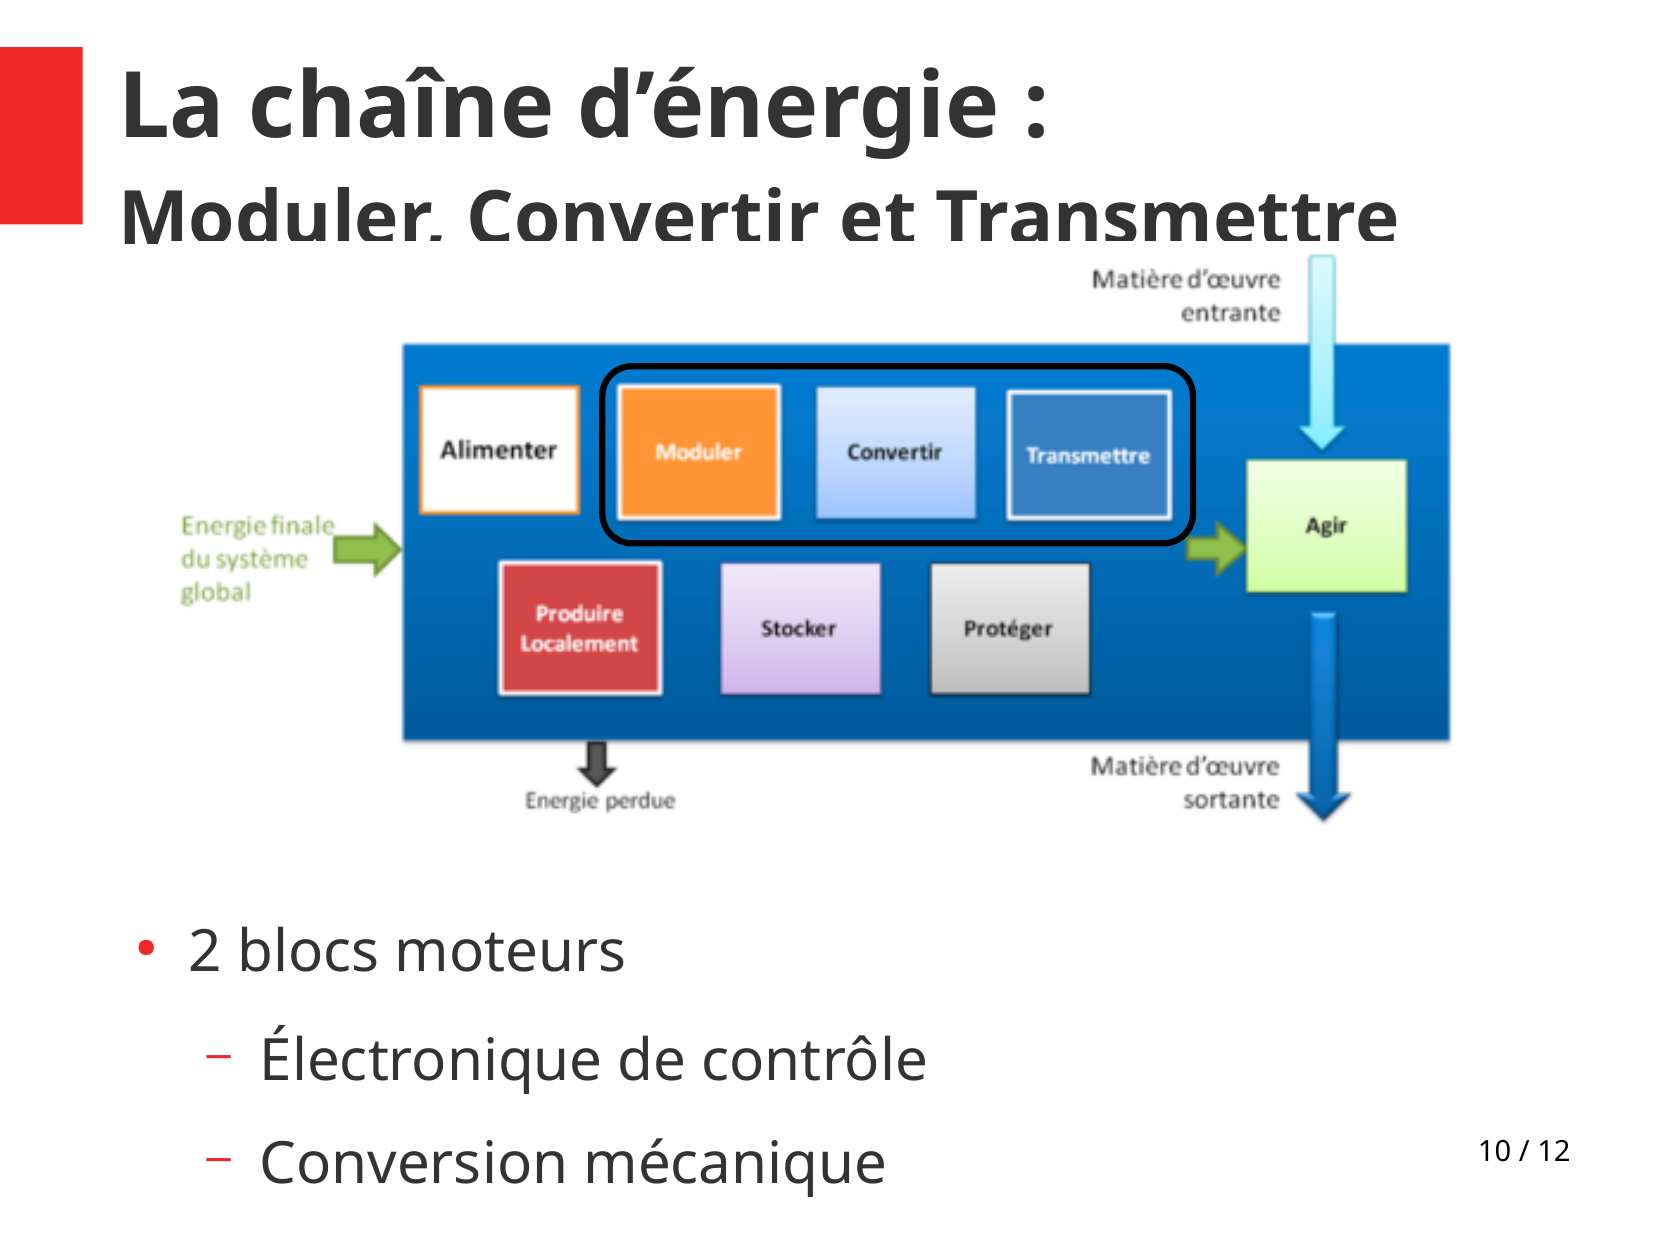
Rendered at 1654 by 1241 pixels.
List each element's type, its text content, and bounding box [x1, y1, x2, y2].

title La chaîne d’énergie : Moduler, Convertir et Transmettre [118, 49, 1571, 257]
list 2 blocs moteurs Électronique de contrôle Conversion mécanique [118, 909, 1028, 1074]
picture [165, 241, 1482, 833]
